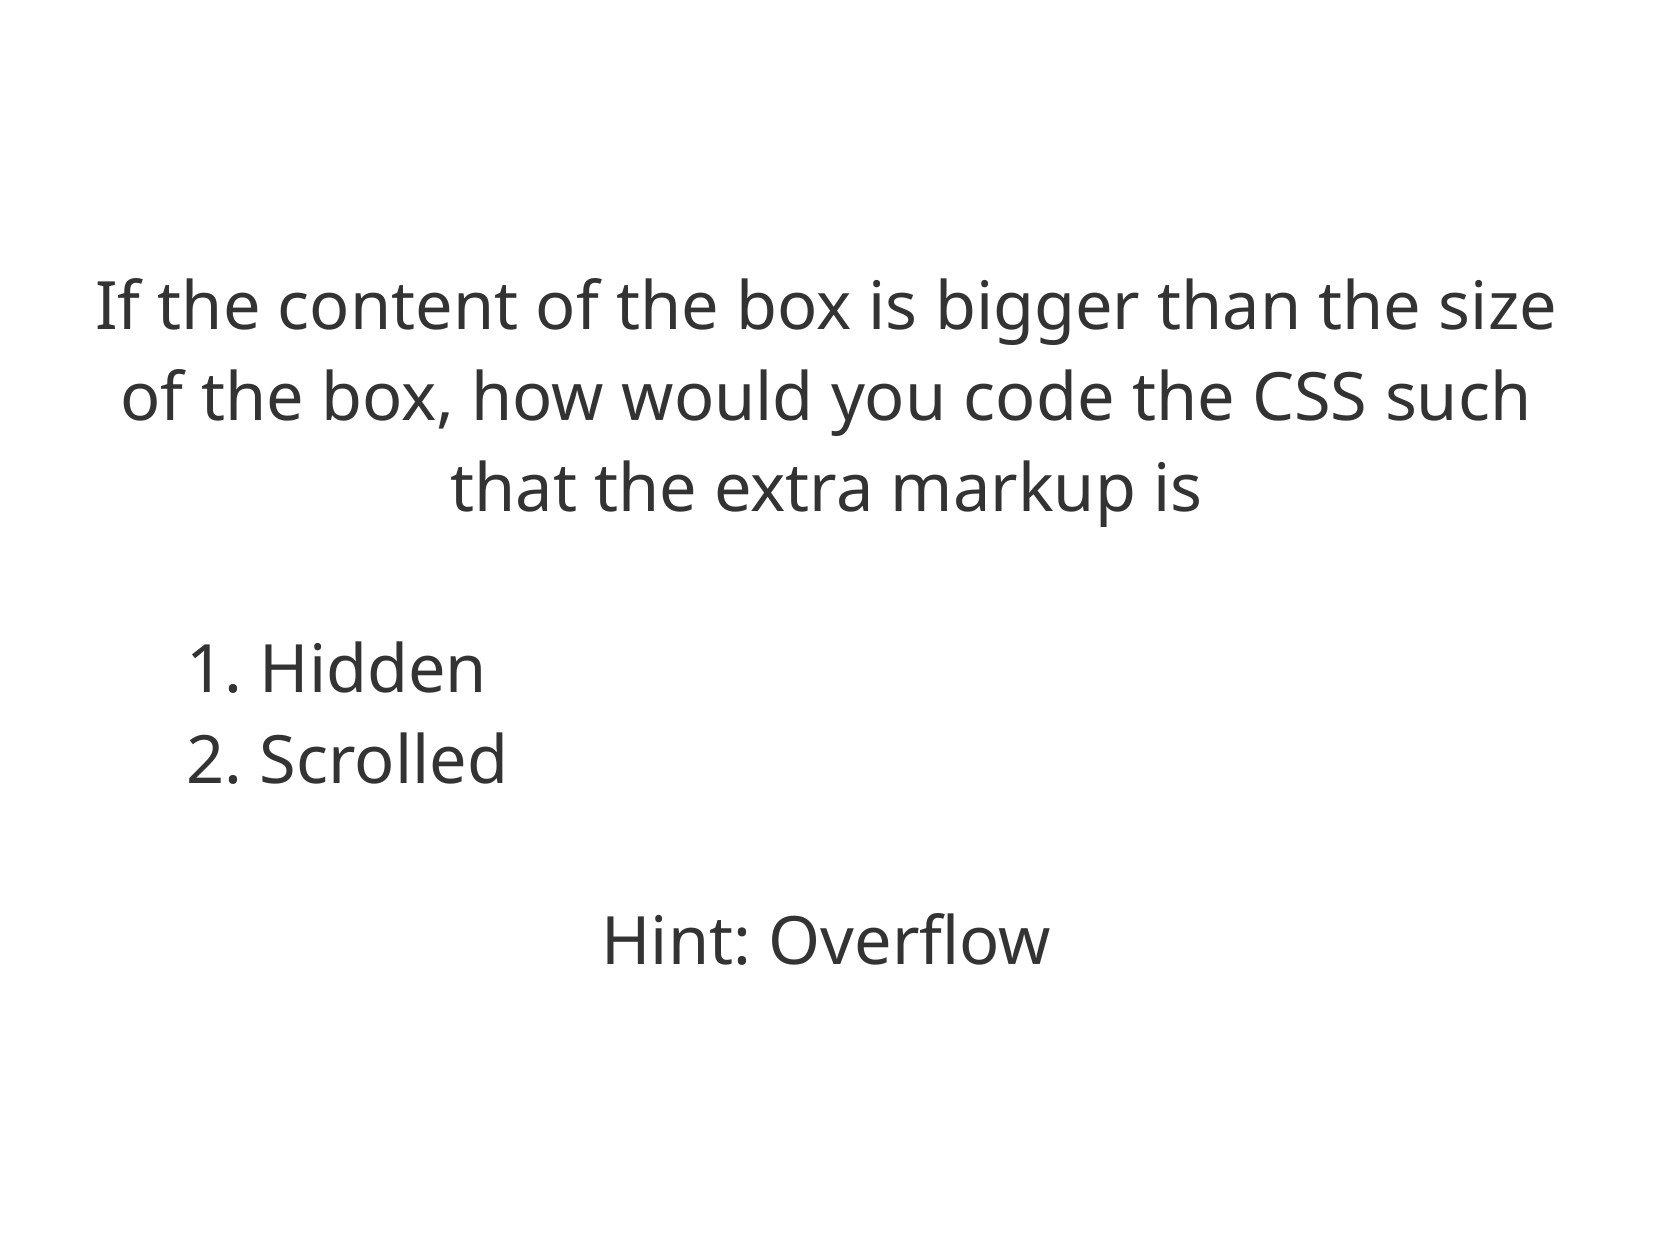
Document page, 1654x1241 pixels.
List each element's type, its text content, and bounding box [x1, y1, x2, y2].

subtitle If the content of the box is bigger than the size of the box, how would you code the CSS such that the extra markup is 1. Hidden 2. Scrolled Hint: Overflow [82, 49, 1571, 1193]
